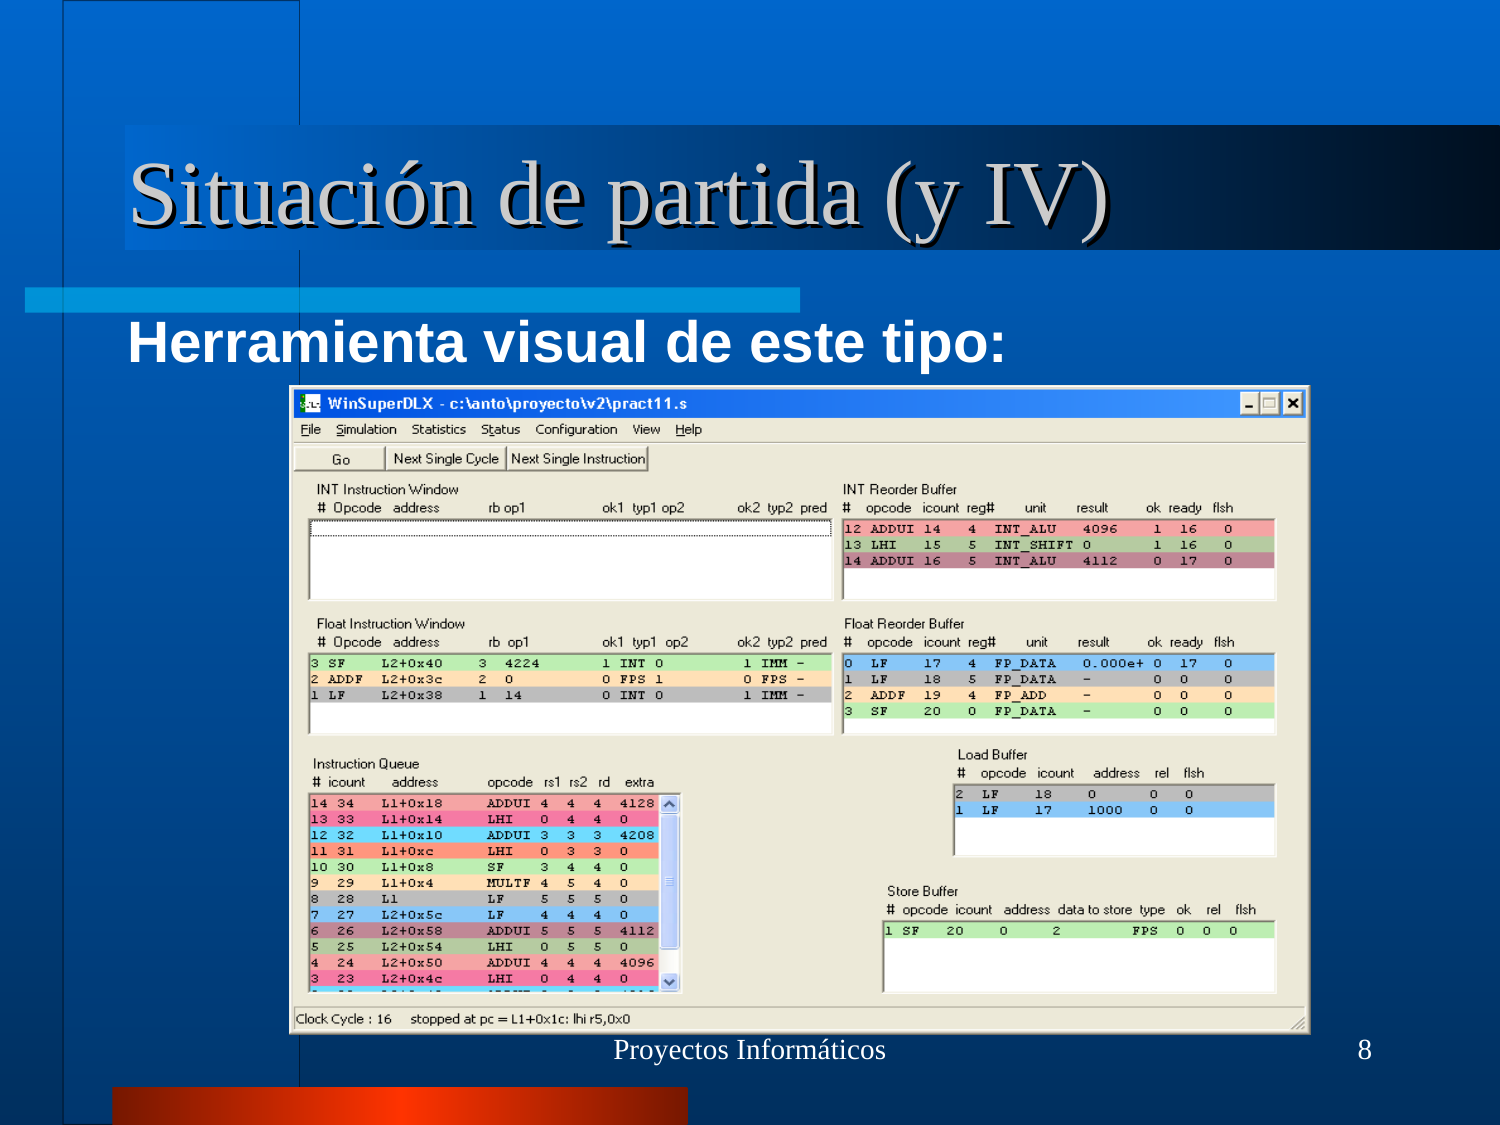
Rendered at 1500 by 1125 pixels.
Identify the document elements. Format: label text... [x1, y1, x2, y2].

title Situación de partida (y IV) [112, 99, 1388, 288]
list Herramienta visual de este tipo: [112, 302, 1465, 404]
picture [289, 385, 1311, 1035]
